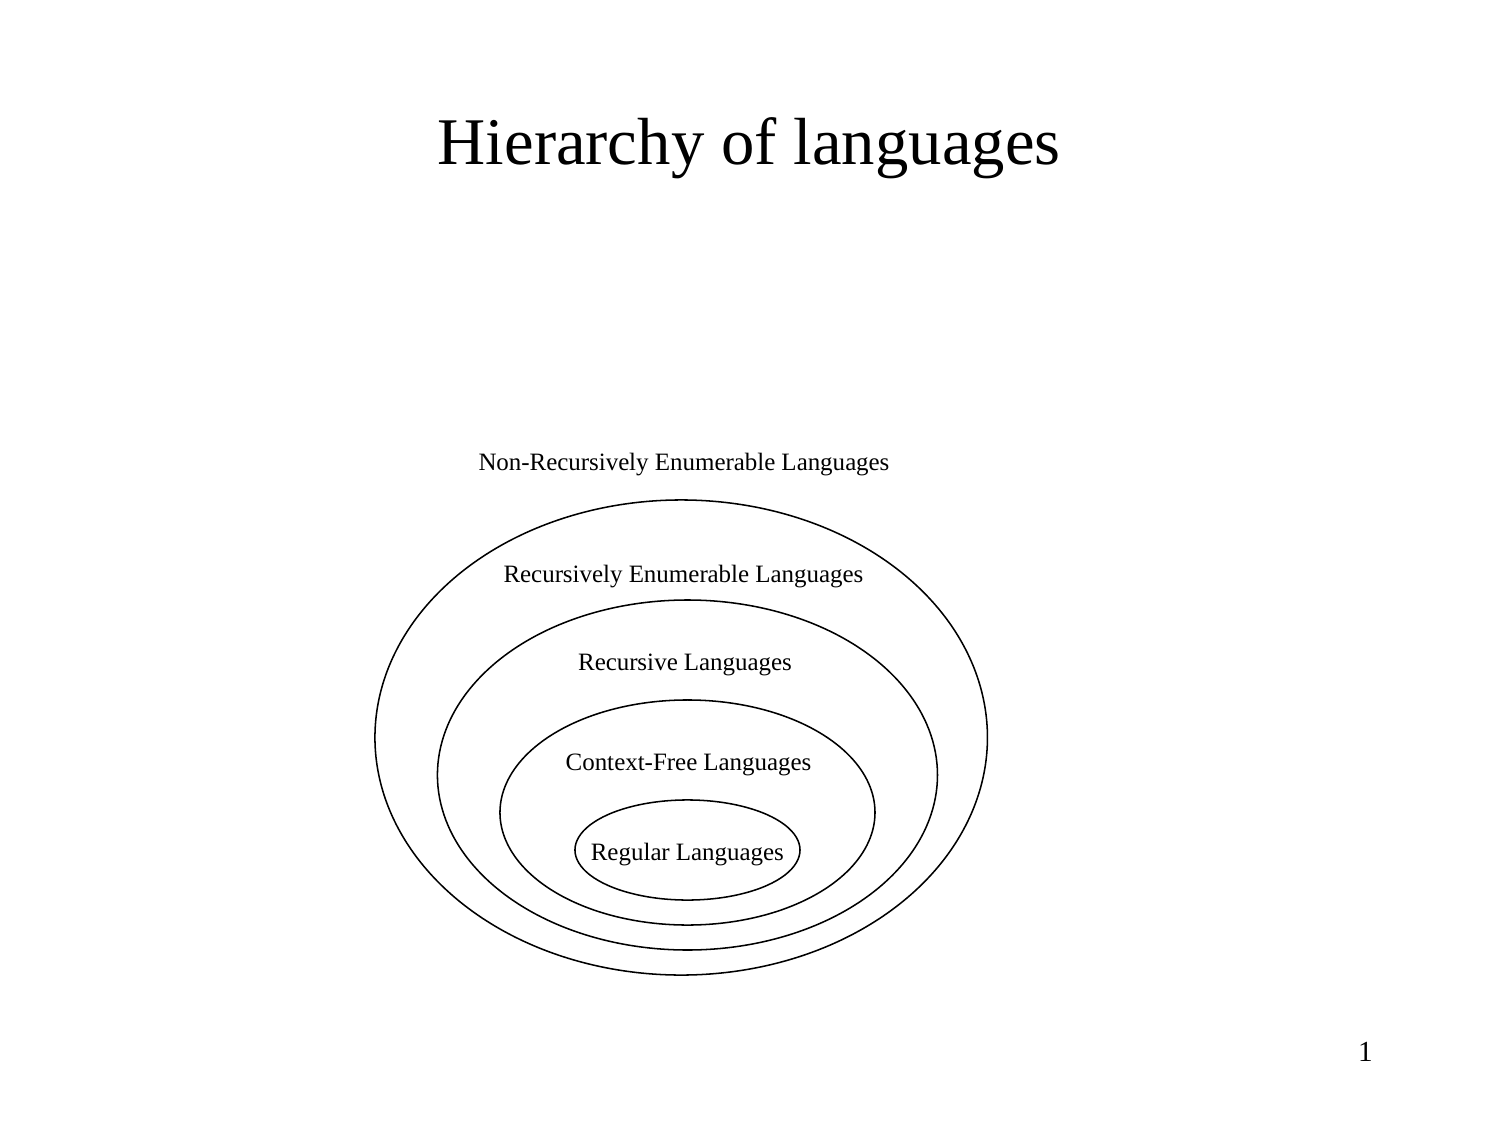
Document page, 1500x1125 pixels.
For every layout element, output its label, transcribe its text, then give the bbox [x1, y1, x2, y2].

text_box Non-Recursively Enumerable Languages [463, 437, 905, 483]
text_box Recursively Enumerable Languages [488, 549, 879, 596]
text_box Regular Languages [574, 799, 801, 901]
title Hierarchy of languages [112, 62, 1388, 213]
text_box <number> [1074, 1025, 1388, 1101]
text_box Recursive Languages [563, 637, 807, 683]
text_box Context-Free Languages [550, 737, 827, 783]
